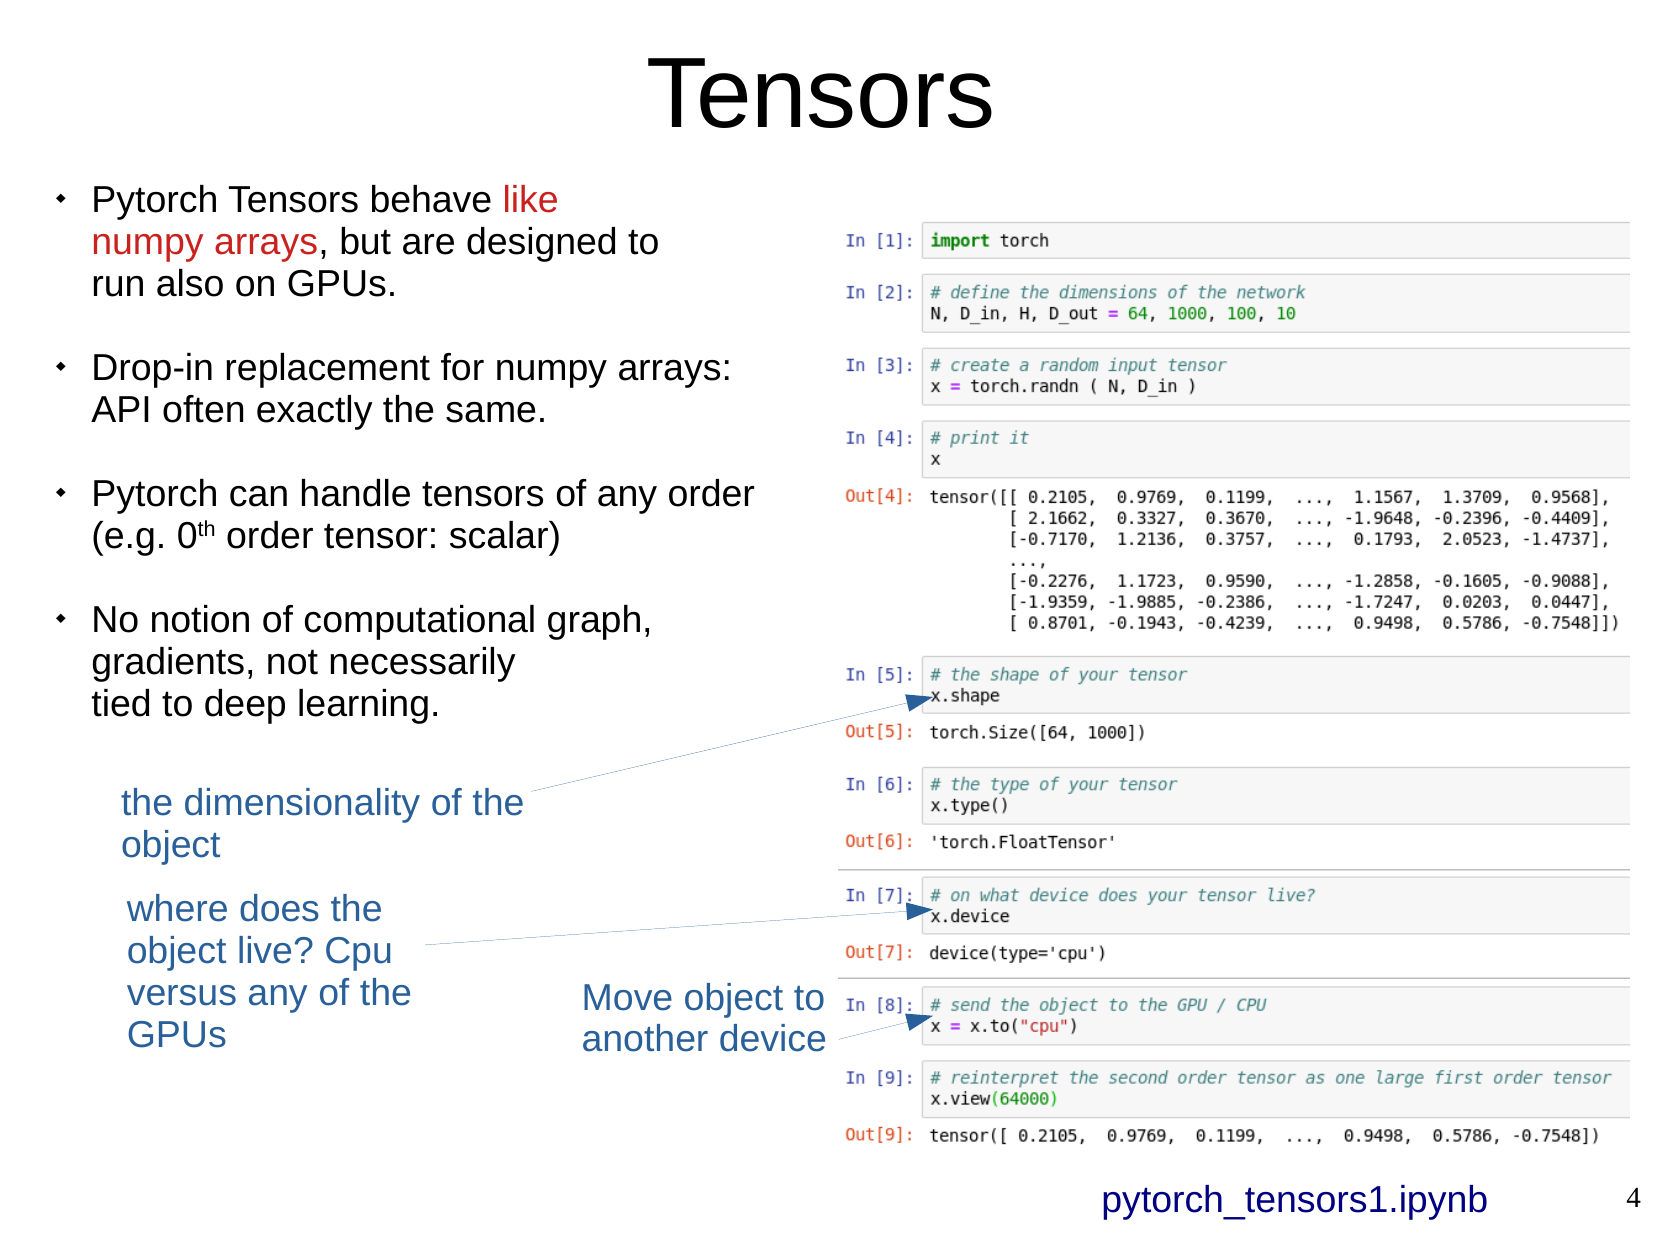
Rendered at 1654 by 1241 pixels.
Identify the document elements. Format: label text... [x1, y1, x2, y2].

text_box Move object to another device [566, 968, 934, 1068]
text_box <number> [1619, 1181, 1642, 1228]
text_box the dimensionality of the object [106, 773, 591, 873]
text_box pytorch_tensors1.ipynb [1086, 1171, 1619, 1229]
picture [838, 206, 1630, 1159]
text_box Pytorch Tensors behave like numpy arrays, but are designed to run also on GPUs. Drop-in replacement for numpy arrays: API often exactly the same. Pytorch can handle tensors of any order (e.g. 0th order tensor: scalar) No notion of computational graph, gradients, not necessarily tied to deep learning. [41, 171, 975, 732]
text_box where does the object live? Cpu versus any of the GPUs [112, 879, 479, 1063]
text_box Tensors [94, 29, 1548, 157]
